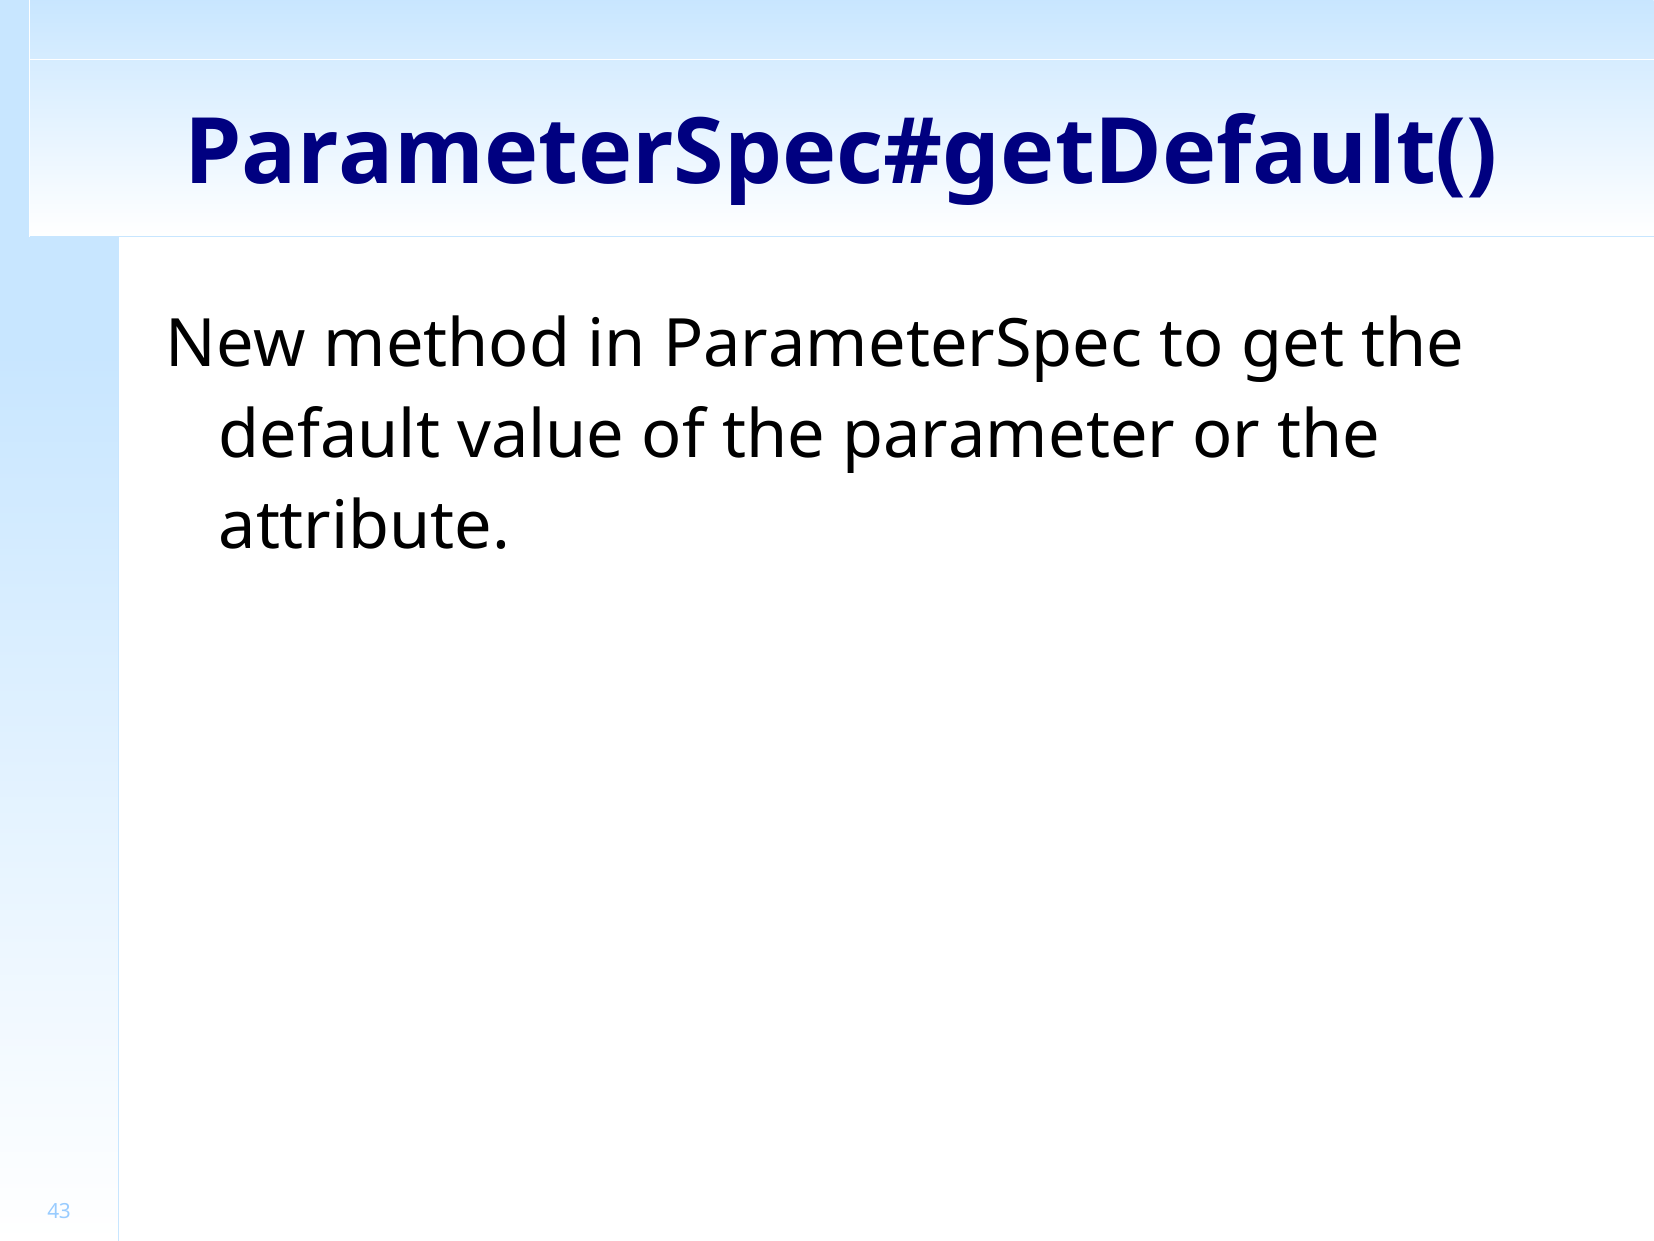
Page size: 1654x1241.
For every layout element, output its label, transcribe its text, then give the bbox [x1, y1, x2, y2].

list New method in ParameterSpec to get the default value of the parameter or the attribute. [147, 295, 1625, 1182]
title ParameterSpec#getDefault() [29, 59, 1654, 237]
